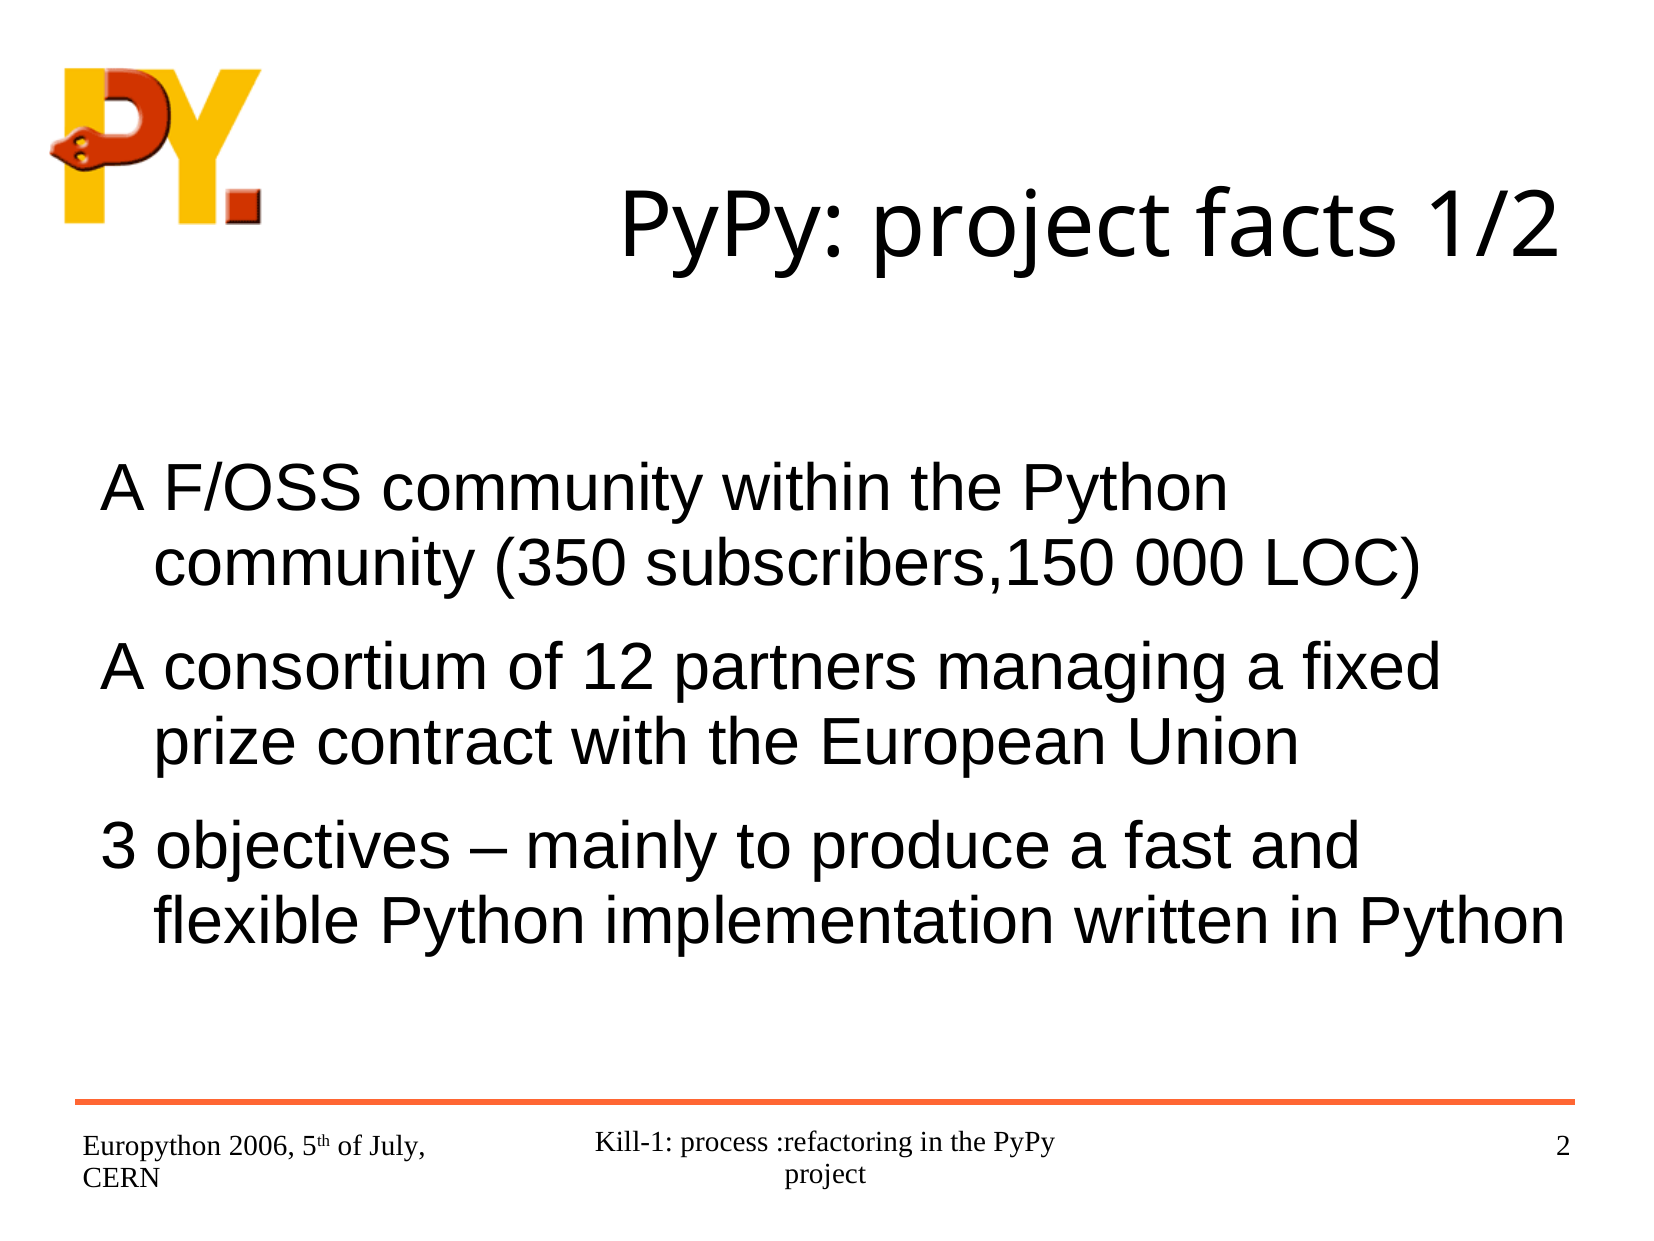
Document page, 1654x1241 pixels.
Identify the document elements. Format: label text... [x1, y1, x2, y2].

picture [49, 67, 263, 225]
title PyPy: project facts 1/2 [262, 117, 1564, 325]
list A F/OSS community within the Python community (350 subscribers,150 000 LOC) A consortium of 12 partners managing a fixed prize contract with the European Union 3 objectives – mainly to produce a fast and flexible Python implementation written in Python [82, 450, 1571, 1241]
